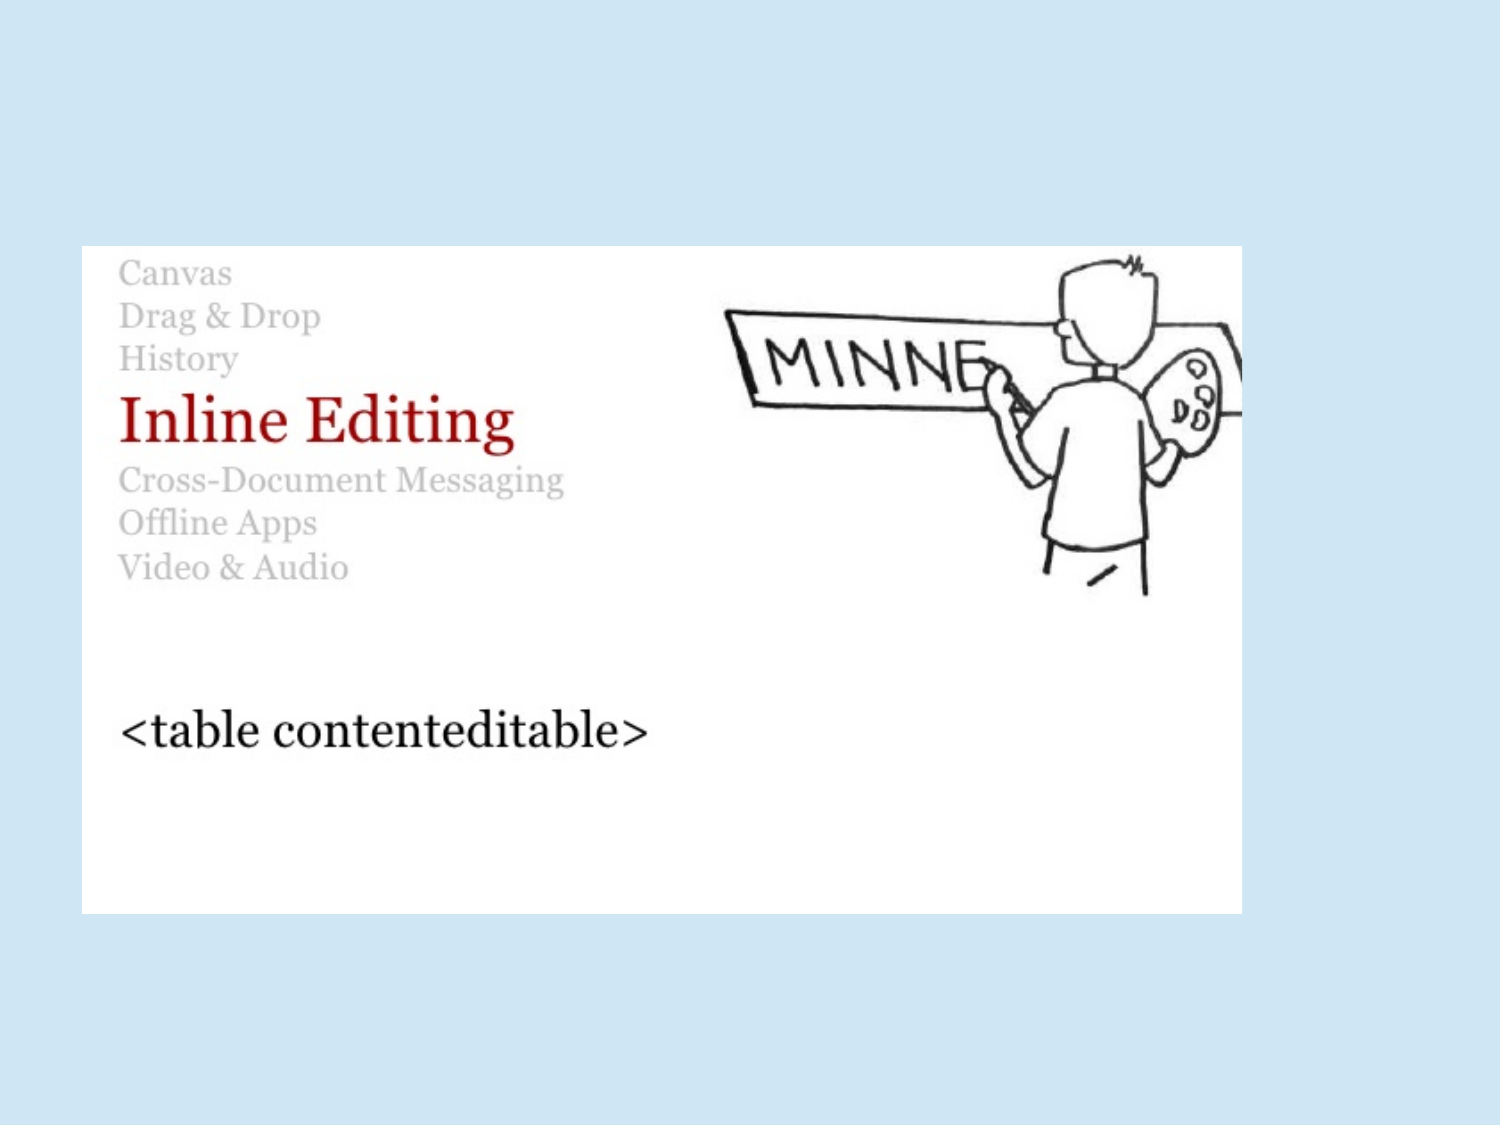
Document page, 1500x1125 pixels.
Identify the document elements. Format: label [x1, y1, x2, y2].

picture [82, 246, 1243, 914]
